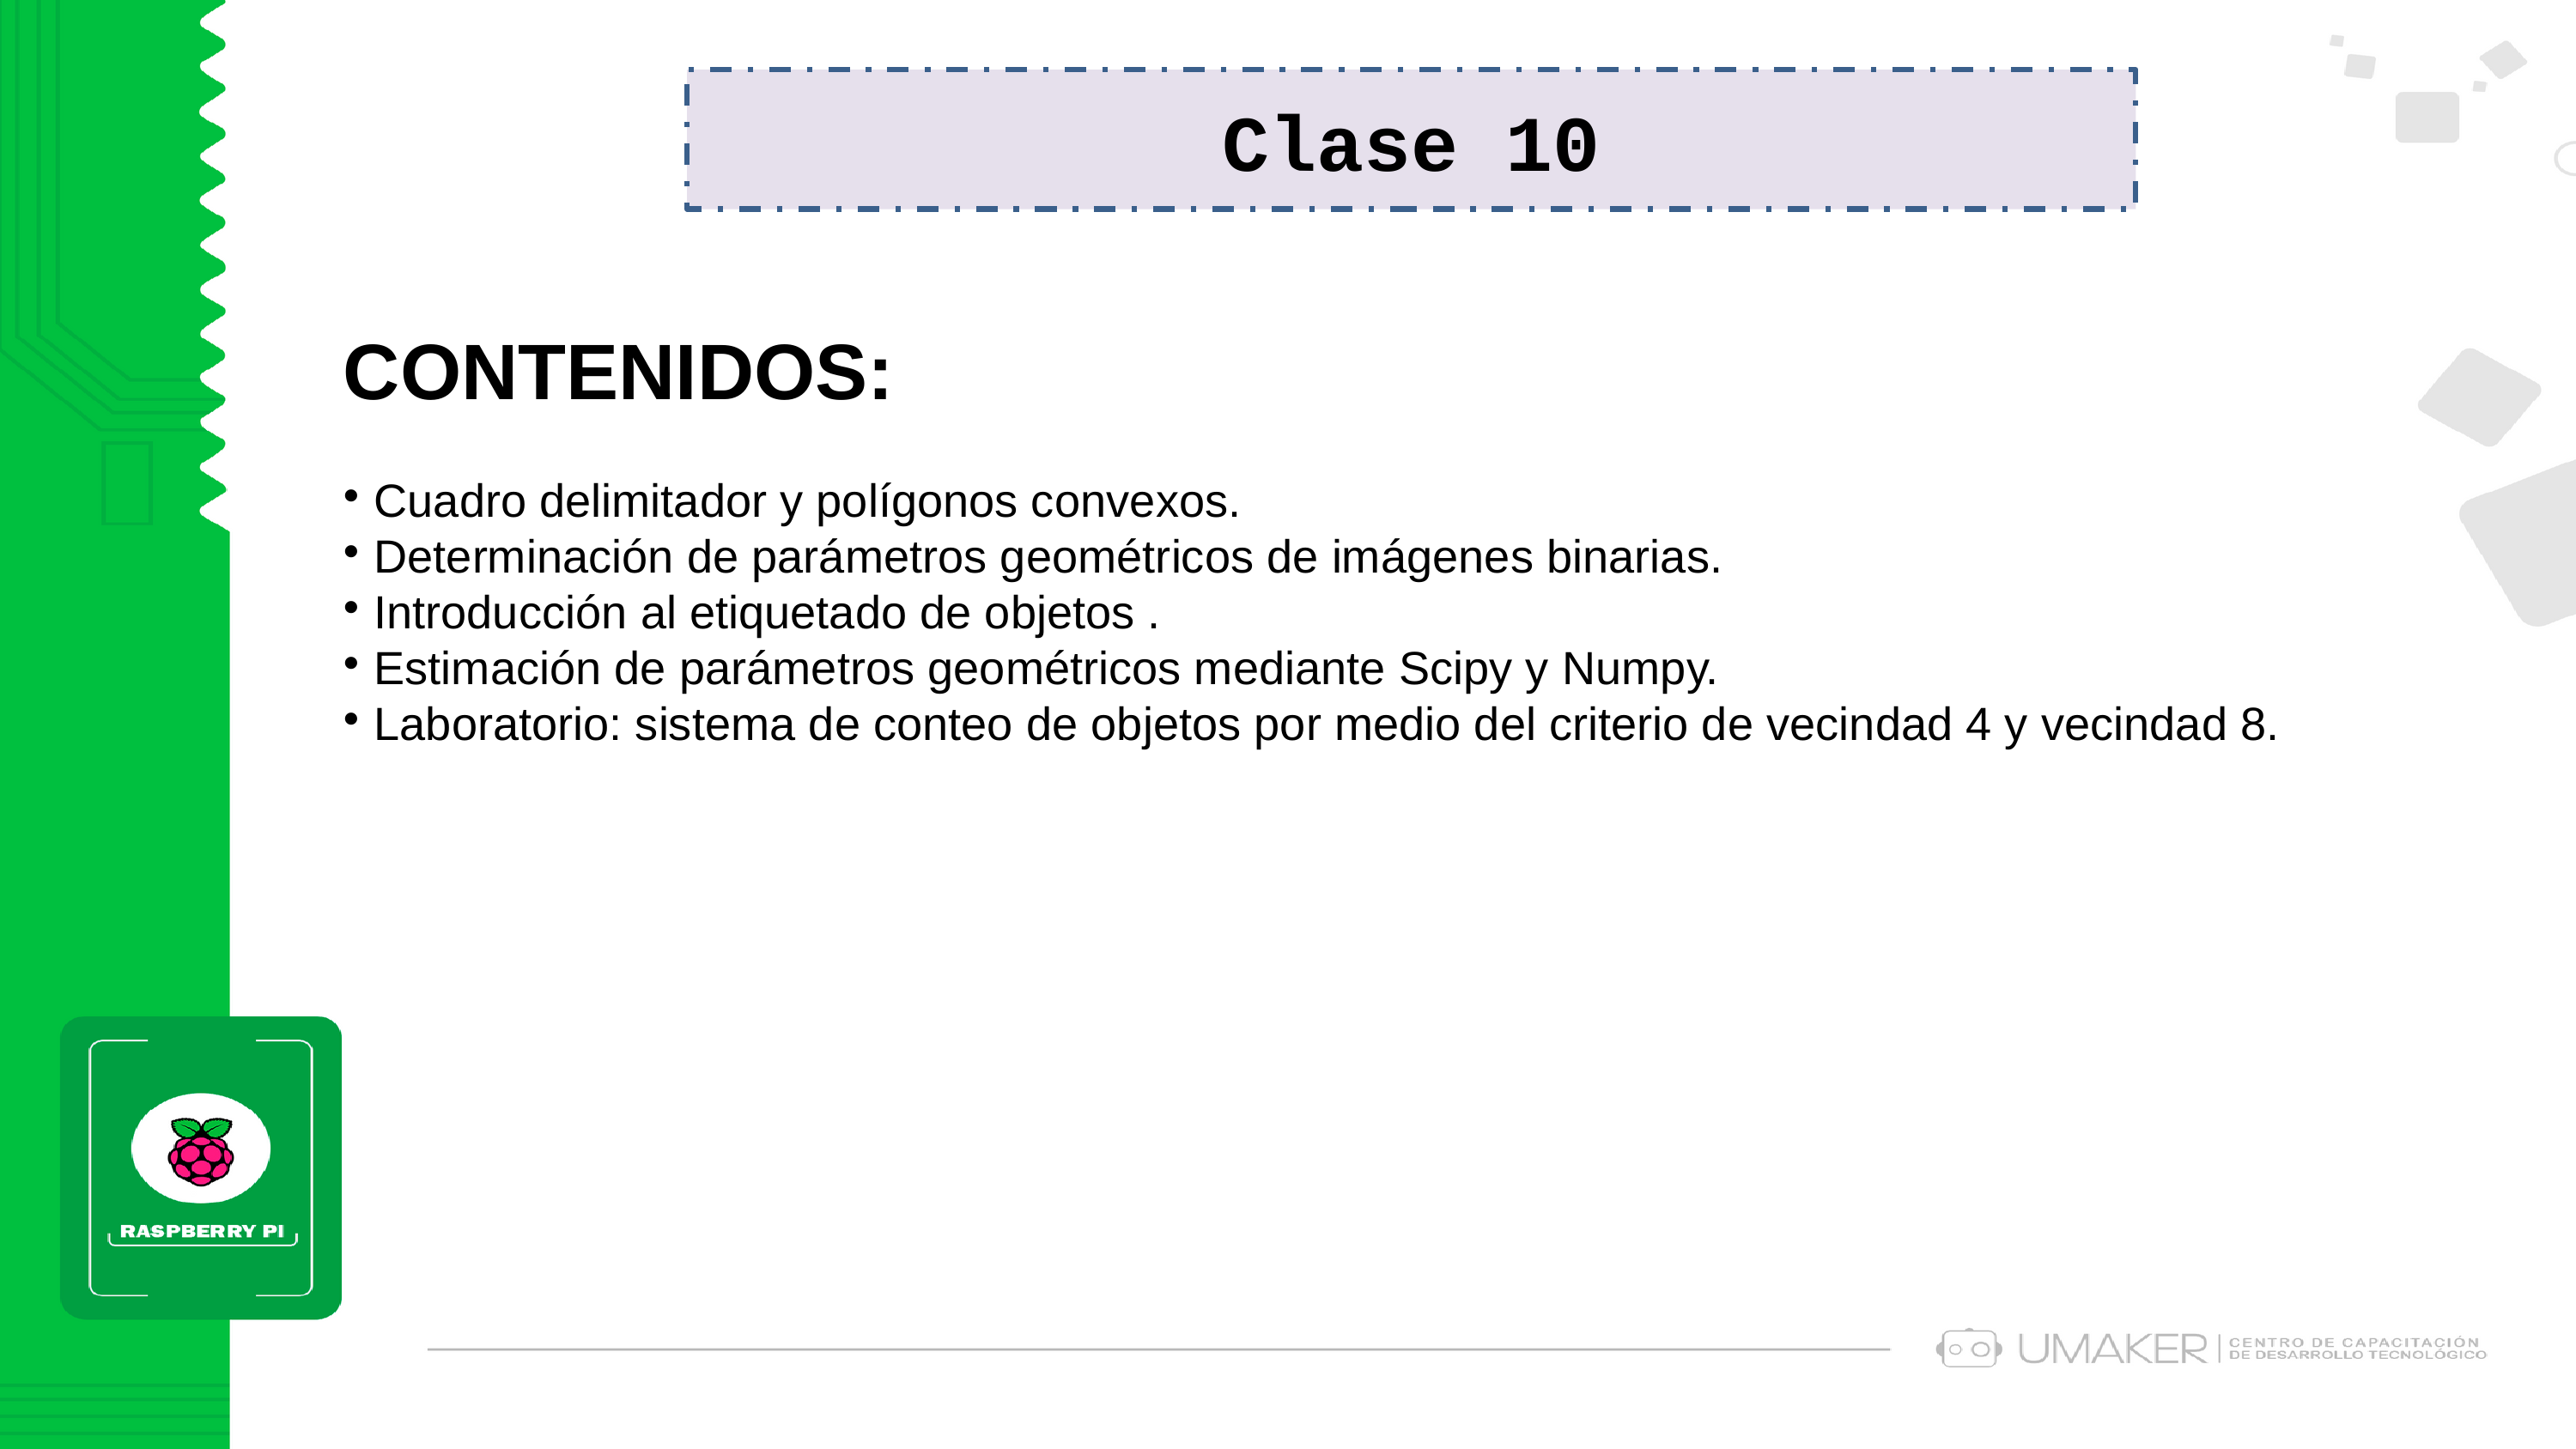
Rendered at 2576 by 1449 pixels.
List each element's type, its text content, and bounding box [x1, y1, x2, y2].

text_box Clase 10 [687, 70, 2136, 209]
picture [0, 0, 2576, 1449]
text_box CONTENIDOS: Cuadro delimitador y polígonos convexos. Determinación de parámetros geométricos de imágenes binarias. Introducción al etiquetado de objetos . Estimación de parámetros geométricos mediante Scipy y Numpy. Laboratorio: sistema de conteo de objetos por medio del criterio de vecindad 4 y vecindad 8. [331, 314, 2465, 1207]
